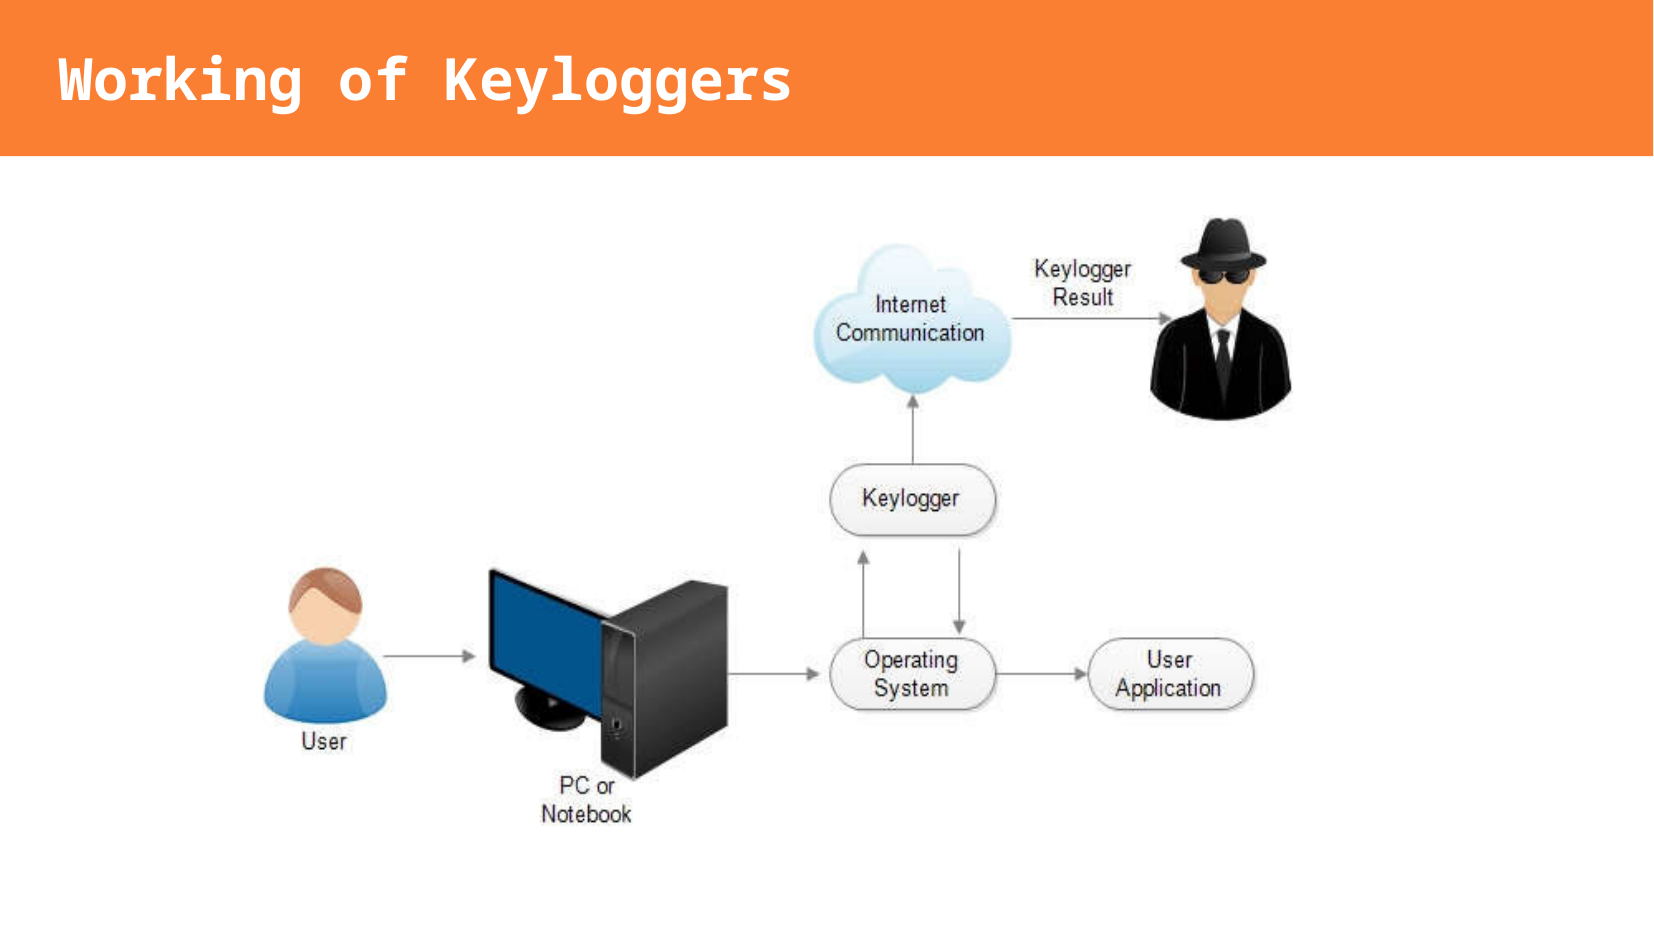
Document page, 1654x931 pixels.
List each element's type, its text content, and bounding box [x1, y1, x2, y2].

picture [262, 215, 1293, 828]
title Working of Keyloggers [0, 0, 1654, 157]
